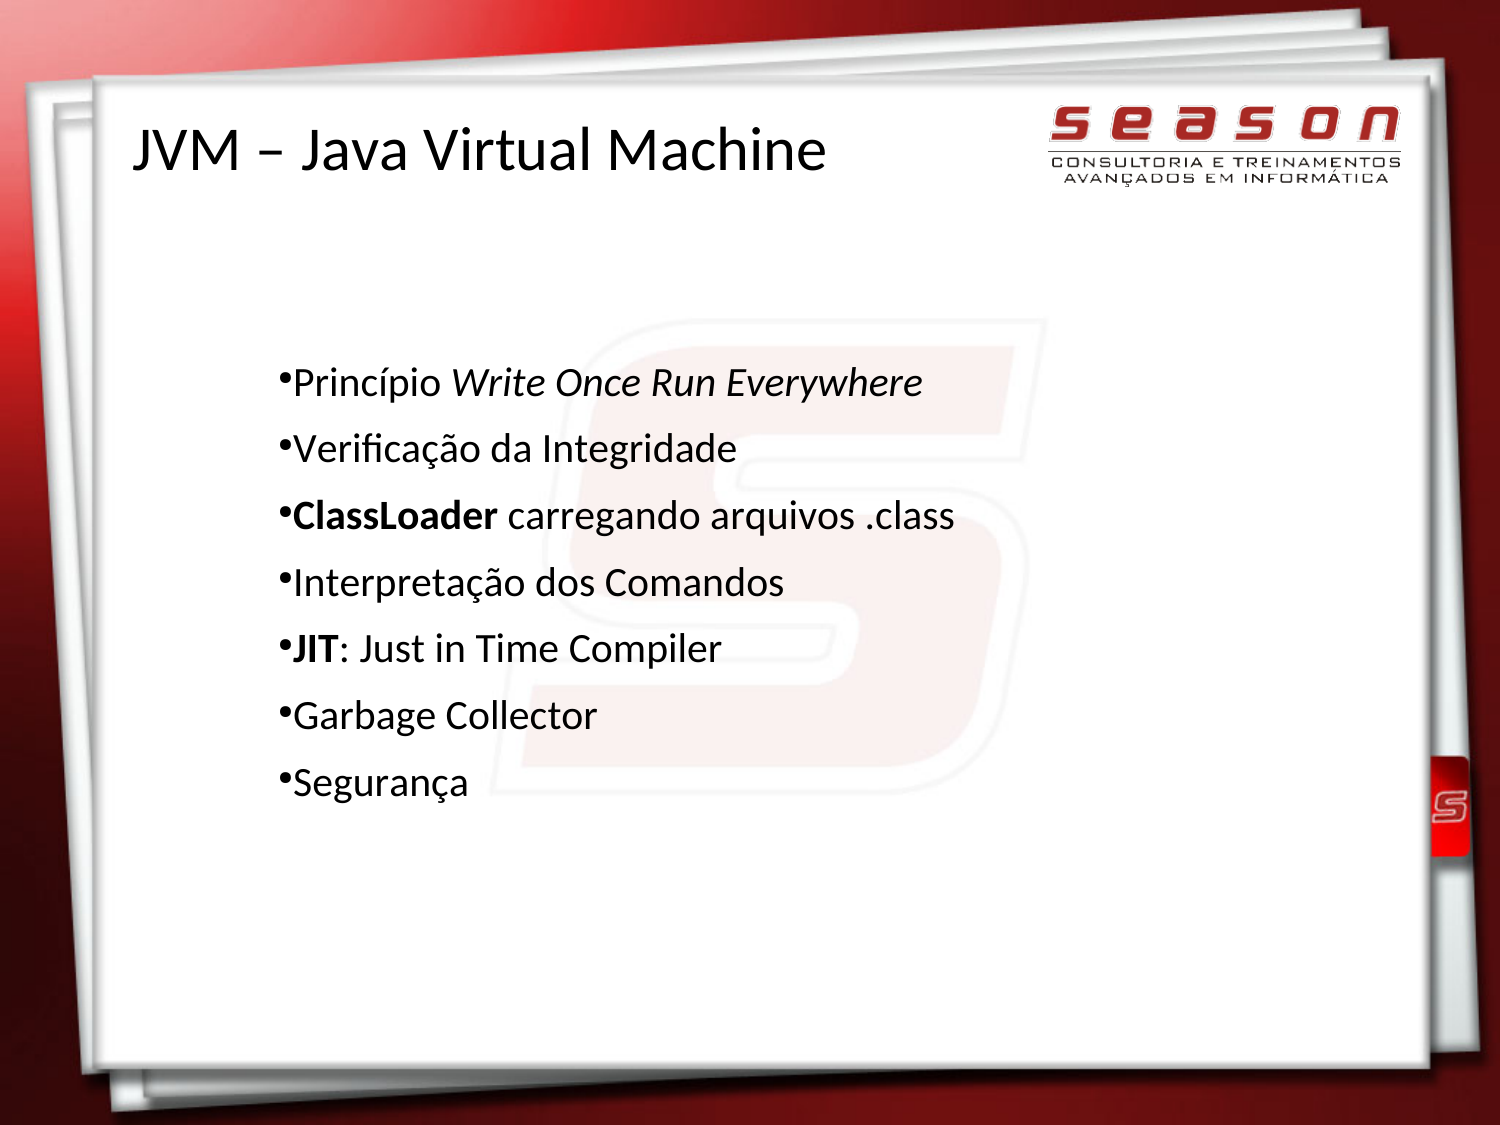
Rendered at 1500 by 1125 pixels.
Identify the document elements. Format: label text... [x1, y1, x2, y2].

text_box Princípio Write Once Run Everywhere Verificação da Integridade ClassLoader carregando arquivos .class Interpretação dos Comandos JIT: Just in Time Compiler Garbage Collector Segurança [203, 311, 1323, 848]
picture [0, 0, 1500, 1125]
title JVM – Java Virtual Machine [118, 33, 1394, 257]
